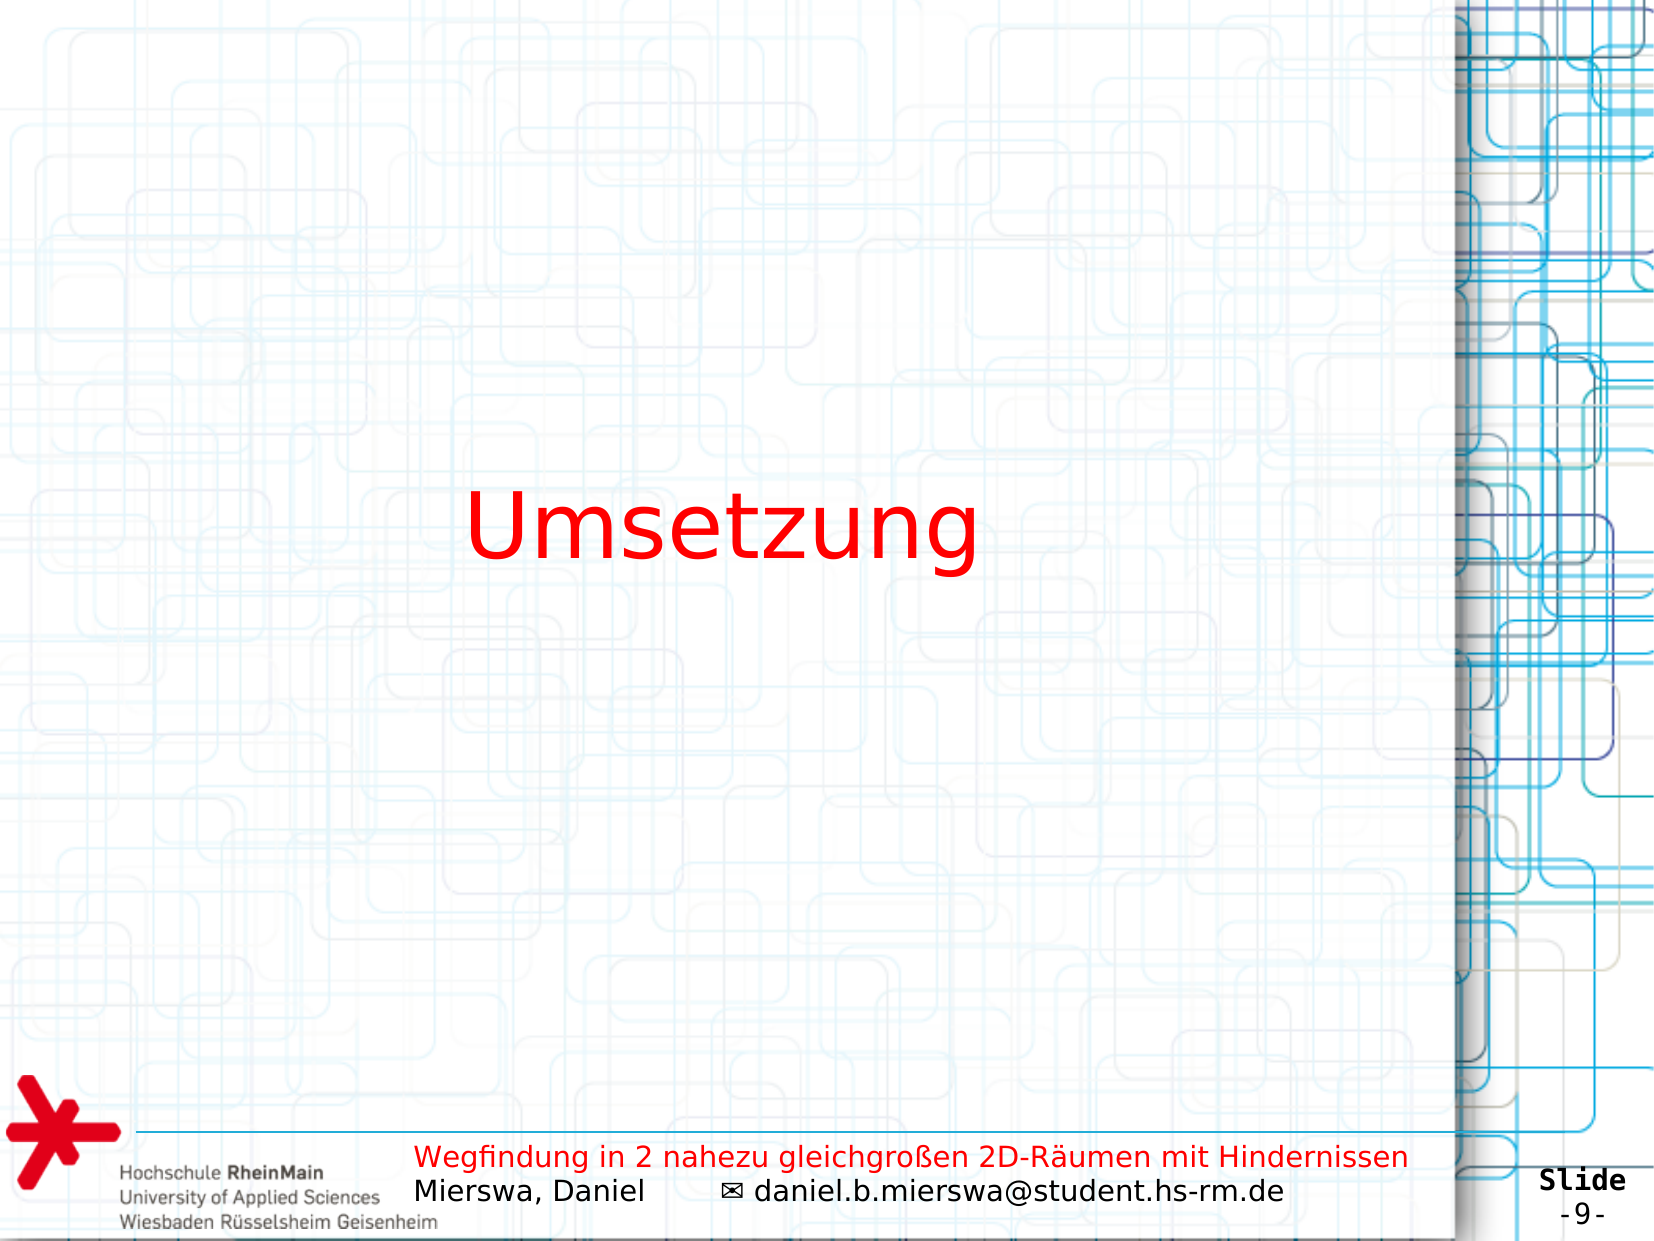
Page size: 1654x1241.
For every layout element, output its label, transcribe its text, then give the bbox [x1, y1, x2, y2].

picture [0, 0, 1654, 1241]
title Umsetzung [29, 442, 1418, 611]
